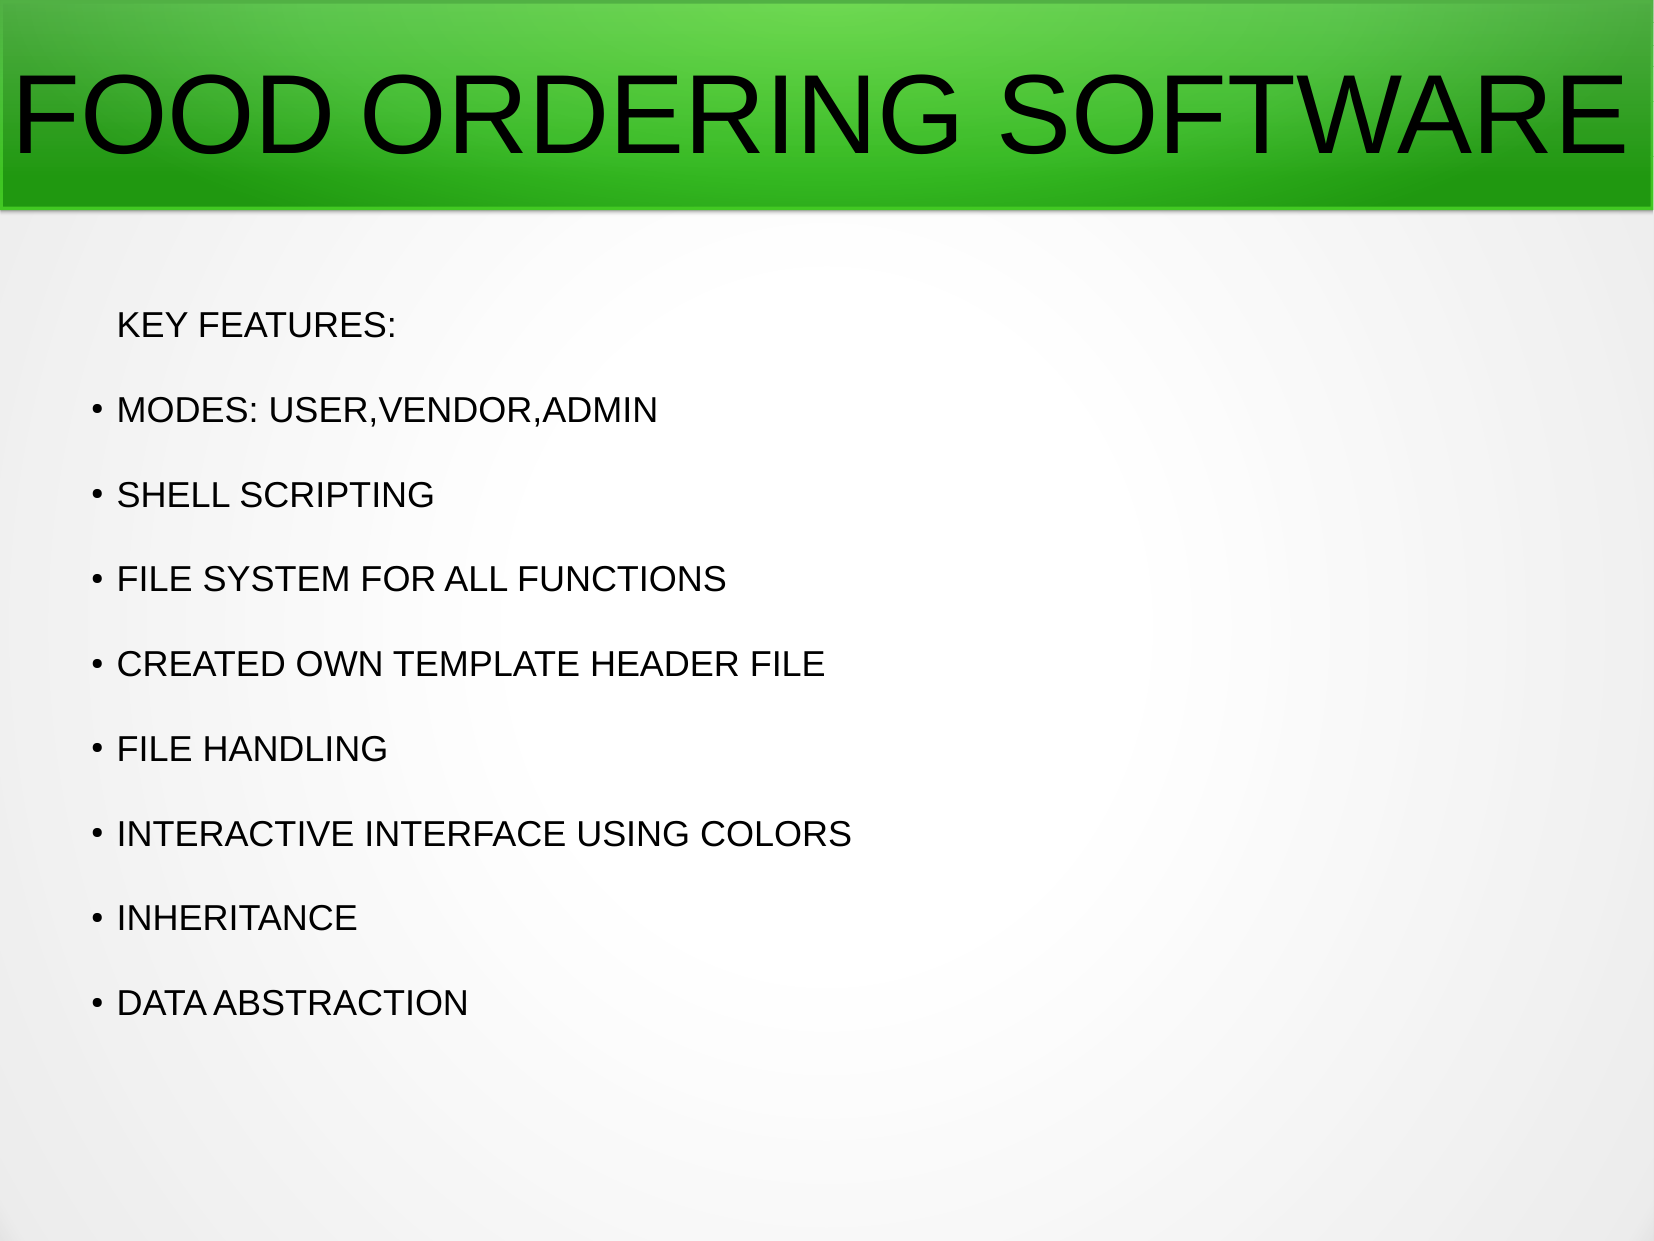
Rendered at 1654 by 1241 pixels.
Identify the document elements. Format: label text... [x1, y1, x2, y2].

list KEY FEATURES: MODES: USER,VENDOR,ADMIN SHELL SCRIPTING FILE SYSTEM FOR ALL FUNCTIONS CREATED OWN TEMPLATE HEADER FILE FILE HANDLING INTERACTIVE INTERFACE USING COLORS INHERITANCE DATA ABSTRACTION [82, 305, 1571, 1025]
title FOOD ORDERING SOFTWARE [0, 0, 1642, 229]
